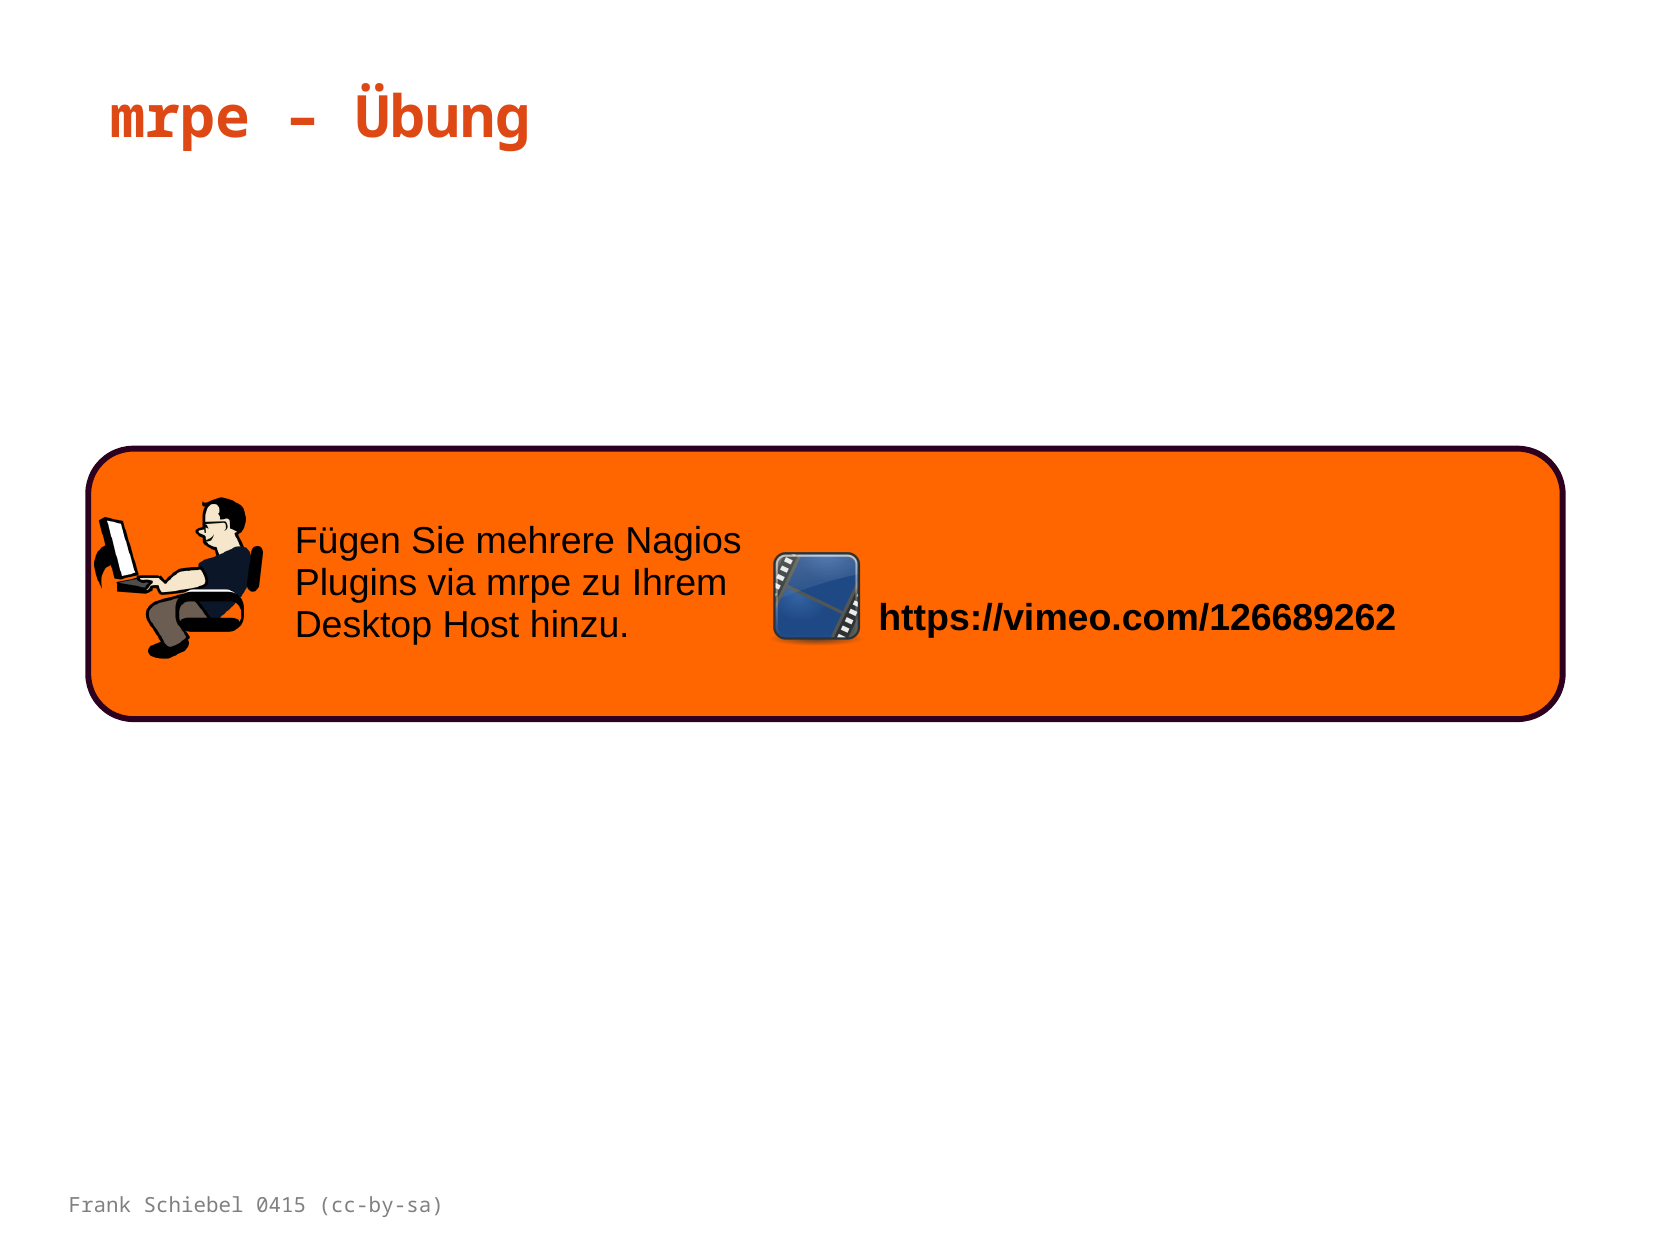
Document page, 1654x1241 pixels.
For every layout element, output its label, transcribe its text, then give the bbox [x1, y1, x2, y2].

text_box [88, 448, 1563, 720]
picture [769, 552, 864, 646]
picture [94, 497, 263, 659]
text_box https://vimeo.com/126689262 [864, 588, 1487, 646]
text_box mrpe – Übung [96, 68, 1467, 143]
text_box Fügen Sie mehrere Nagios Plugins via mrpe zu Ihrem Desktop Host hinzu. [280, 512, 768, 653]
